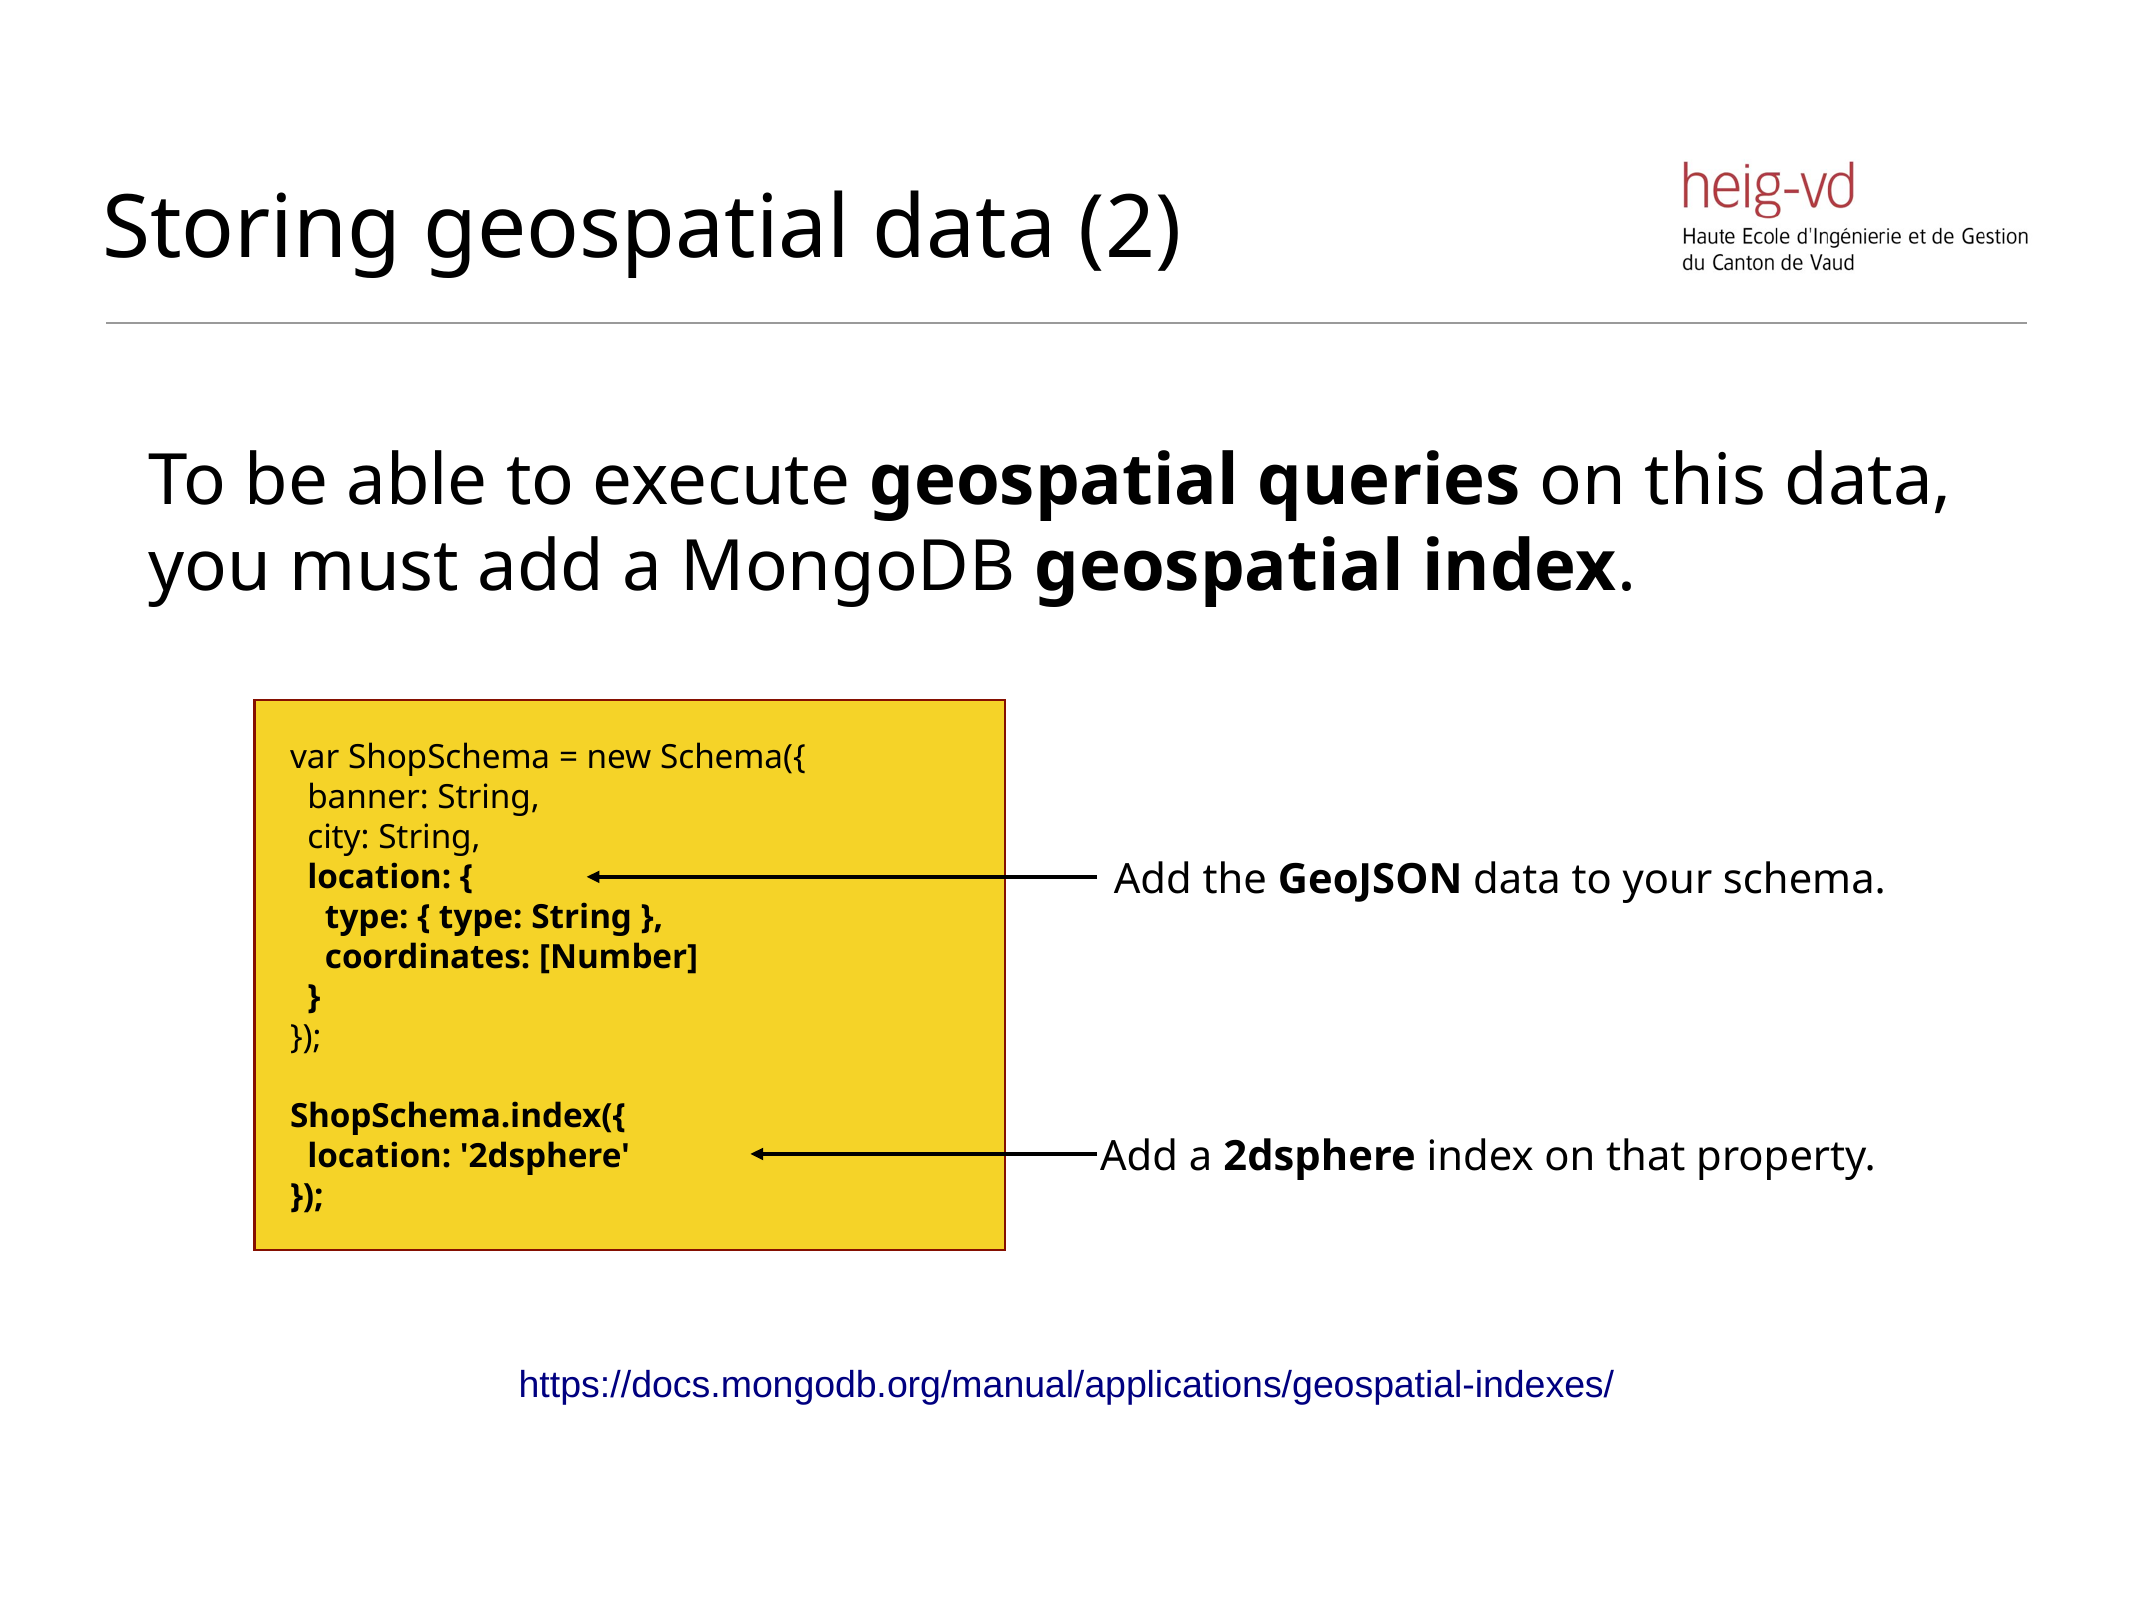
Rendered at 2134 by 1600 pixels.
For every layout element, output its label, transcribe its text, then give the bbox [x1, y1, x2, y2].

title Storing geospatial data (2) [93, 54, 2040, 284]
text_box var ShopSchema = new Schema({ banner: String, city: String, location: { type: { type: String }, coordinates: [Number] } }); ShopSchema.index({ location: '2dsphere' }); [254, 699, 1006, 1250]
text_box To be able to execute geospatial queries on this data, you must add a MongoDB geospatial index. [140, 425, 1993, 613]
text_box https://docs.mongodb.org/manual/applications/geospatial-indexes/ [510, 1351, 1623, 1414]
text_box Add the GeoJSON data to your schema. [1105, 843, 1895, 911]
text_box Add a 2dsphere index on that property. [1091, 1120, 1885, 1188]
